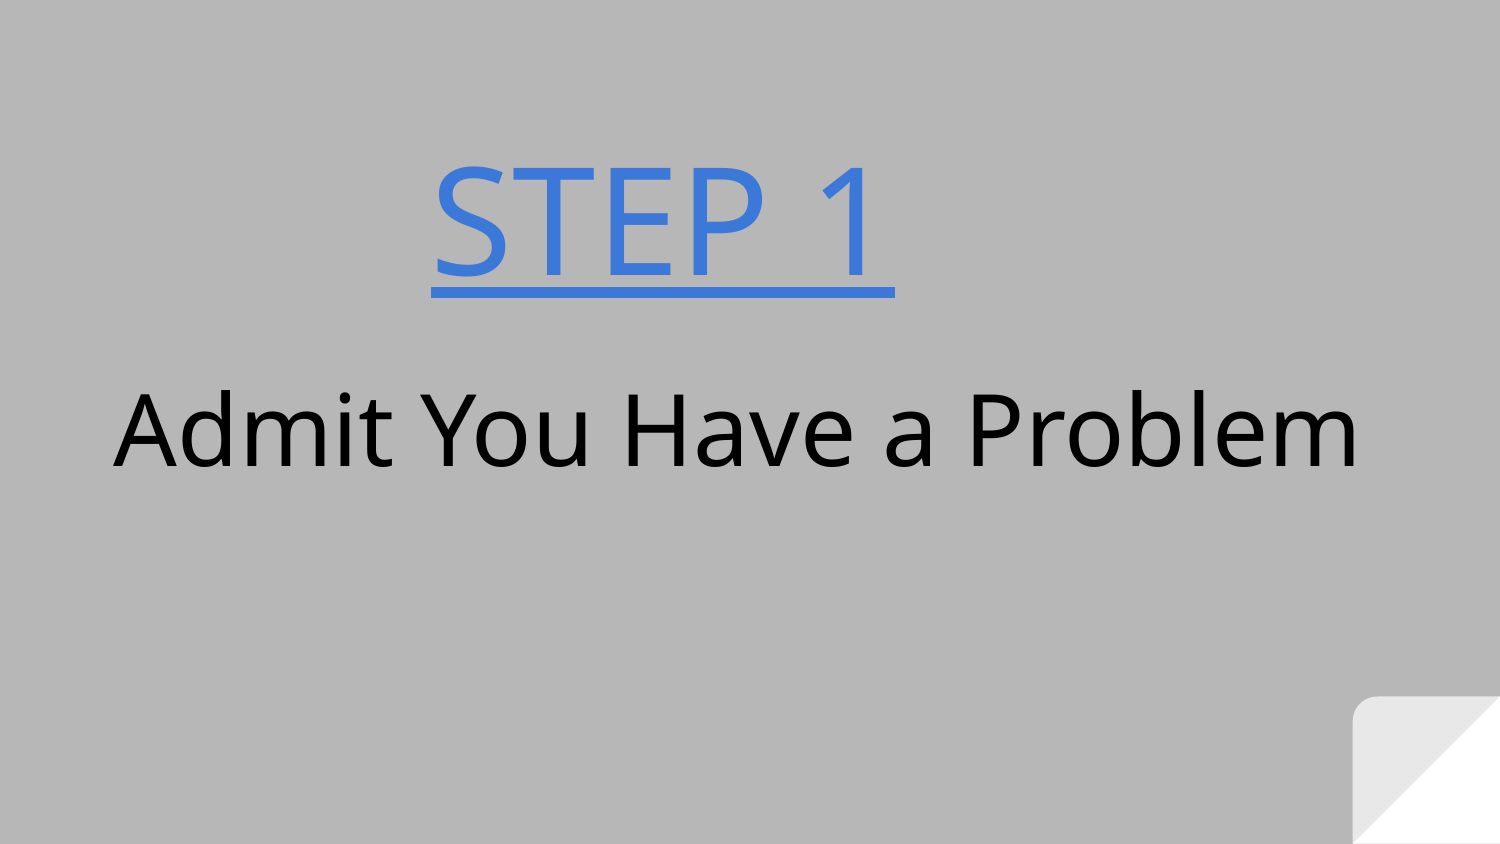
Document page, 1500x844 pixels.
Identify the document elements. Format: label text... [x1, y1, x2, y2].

title Admit You Have a Problem [64, 348, 1413, 502]
text_box STEP 1 [415, 110, 981, 343]
